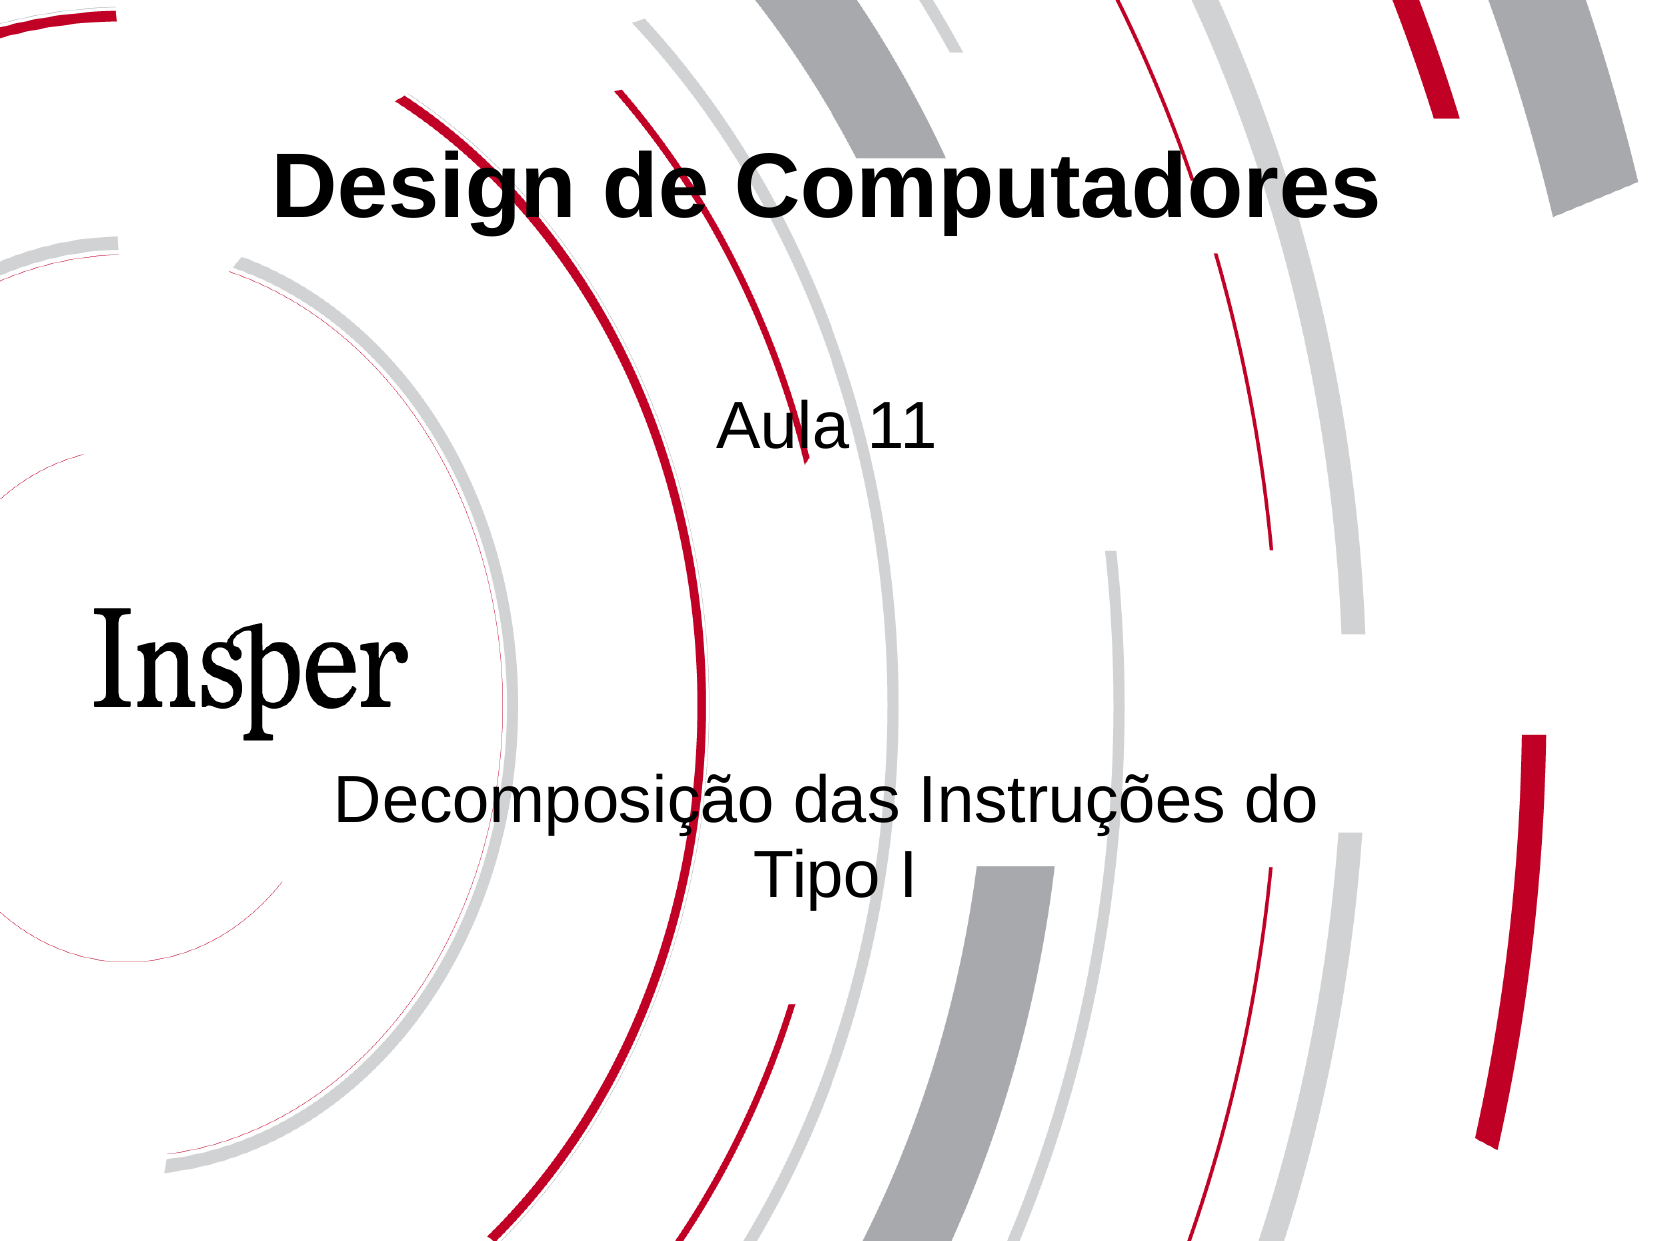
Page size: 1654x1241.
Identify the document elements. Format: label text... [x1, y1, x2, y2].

subtitle Aula 11 Decomposição das Instruções do Tipo I [82, 290, 1571, 1010]
picture [0, 0, 1654, 1241]
title Design de Computadores [113, 65, 1540, 290]
